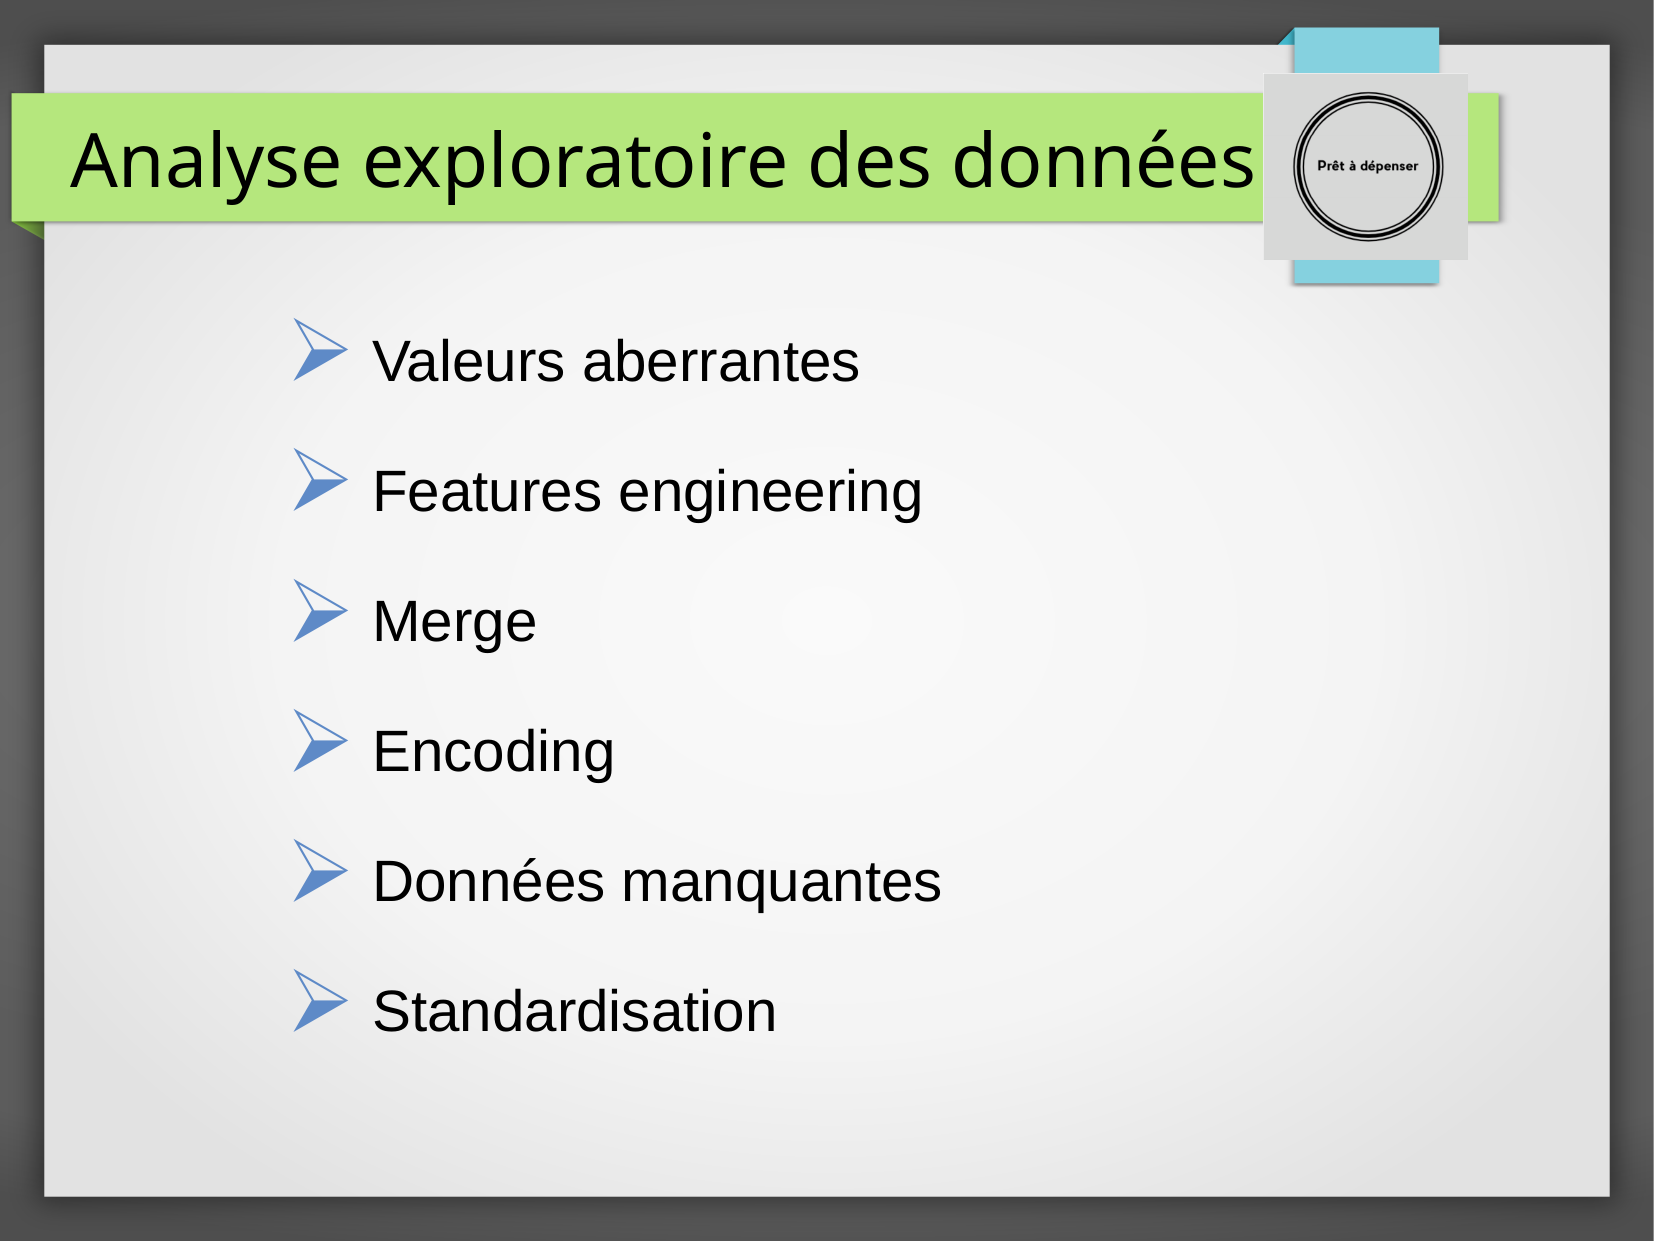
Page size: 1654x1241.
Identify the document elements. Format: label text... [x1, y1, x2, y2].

text_box Valeurs aberrantes Features engineering Merge Encoding Données manquantes Standardisation [271, 321, 1583, 1052]
picture [0, 0, 1654, 1241]
title Analyse exploratoire des données [70, 114, 1263, 203]
